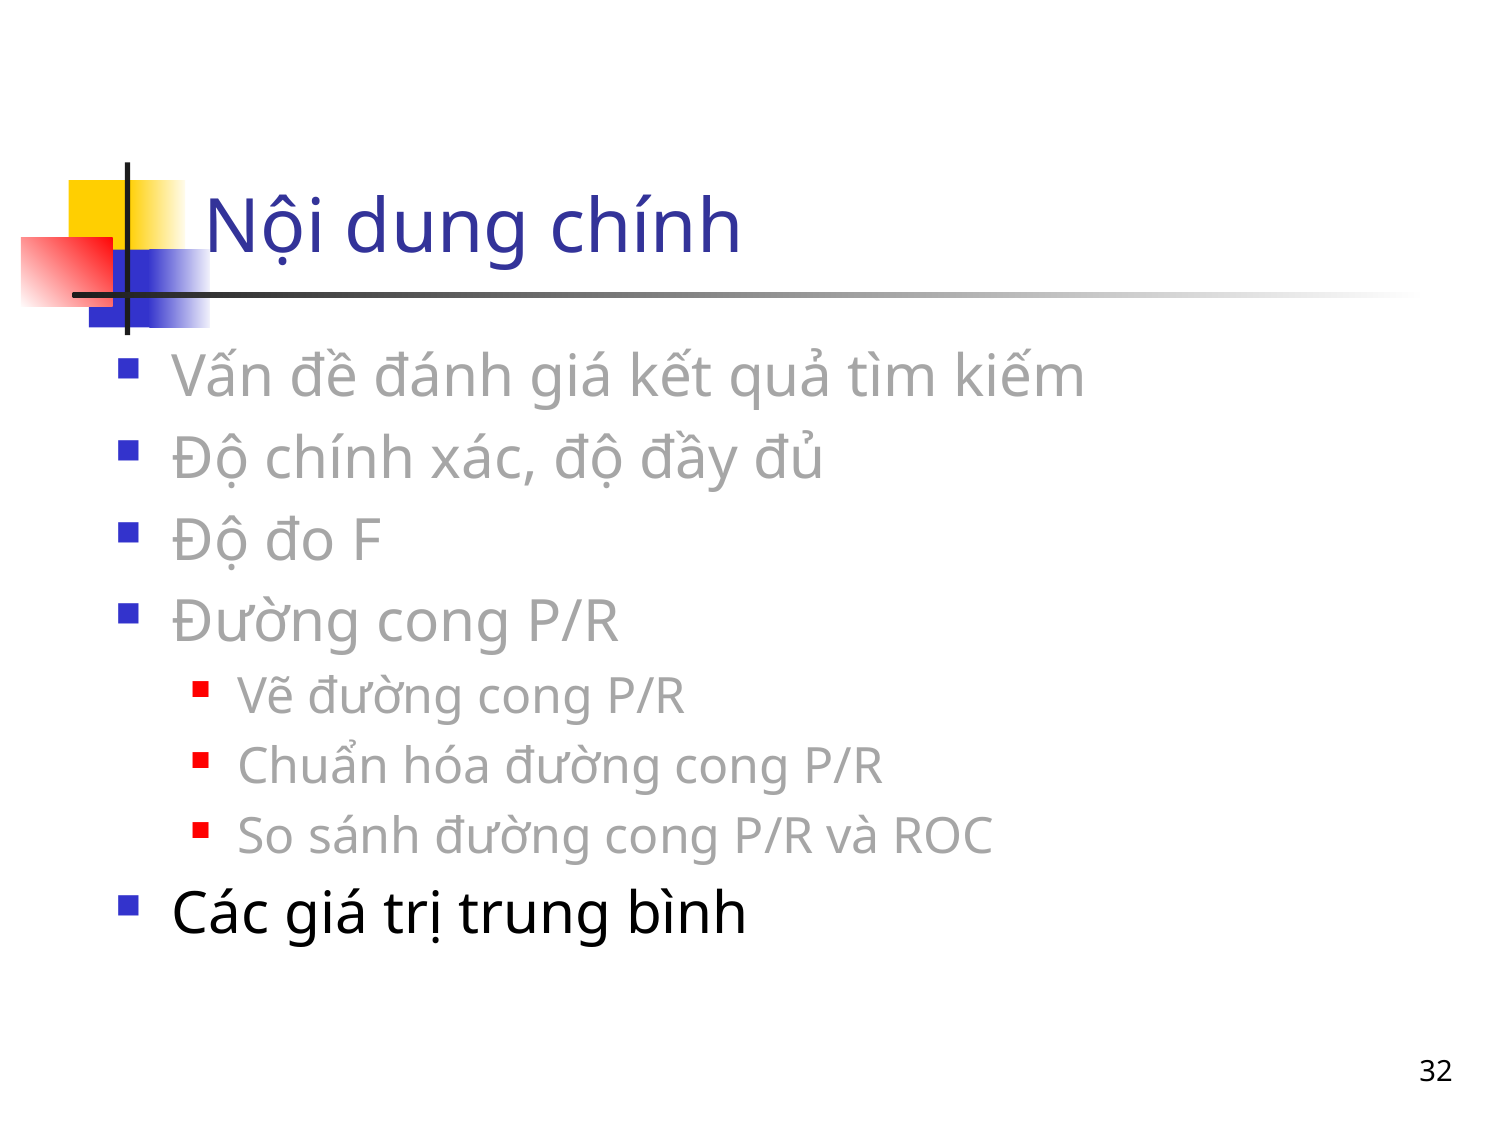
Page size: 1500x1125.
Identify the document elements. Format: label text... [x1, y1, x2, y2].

slide_number <number> [1155, 1024, 1468, 1100]
title Nội dung chính [188, 35, 1468, 275]
list Vấn đề đánh giá kết quả tìm kiếm Độ chính xác, độ đầy đủ Độ đo F Đường cong P/R Vẽ đường cong P/R Chuẩn hóa đường cong P/R So sánh đường cong P/R và ROC Các giá trị trung bình [100, 331, 1469, 1006]
